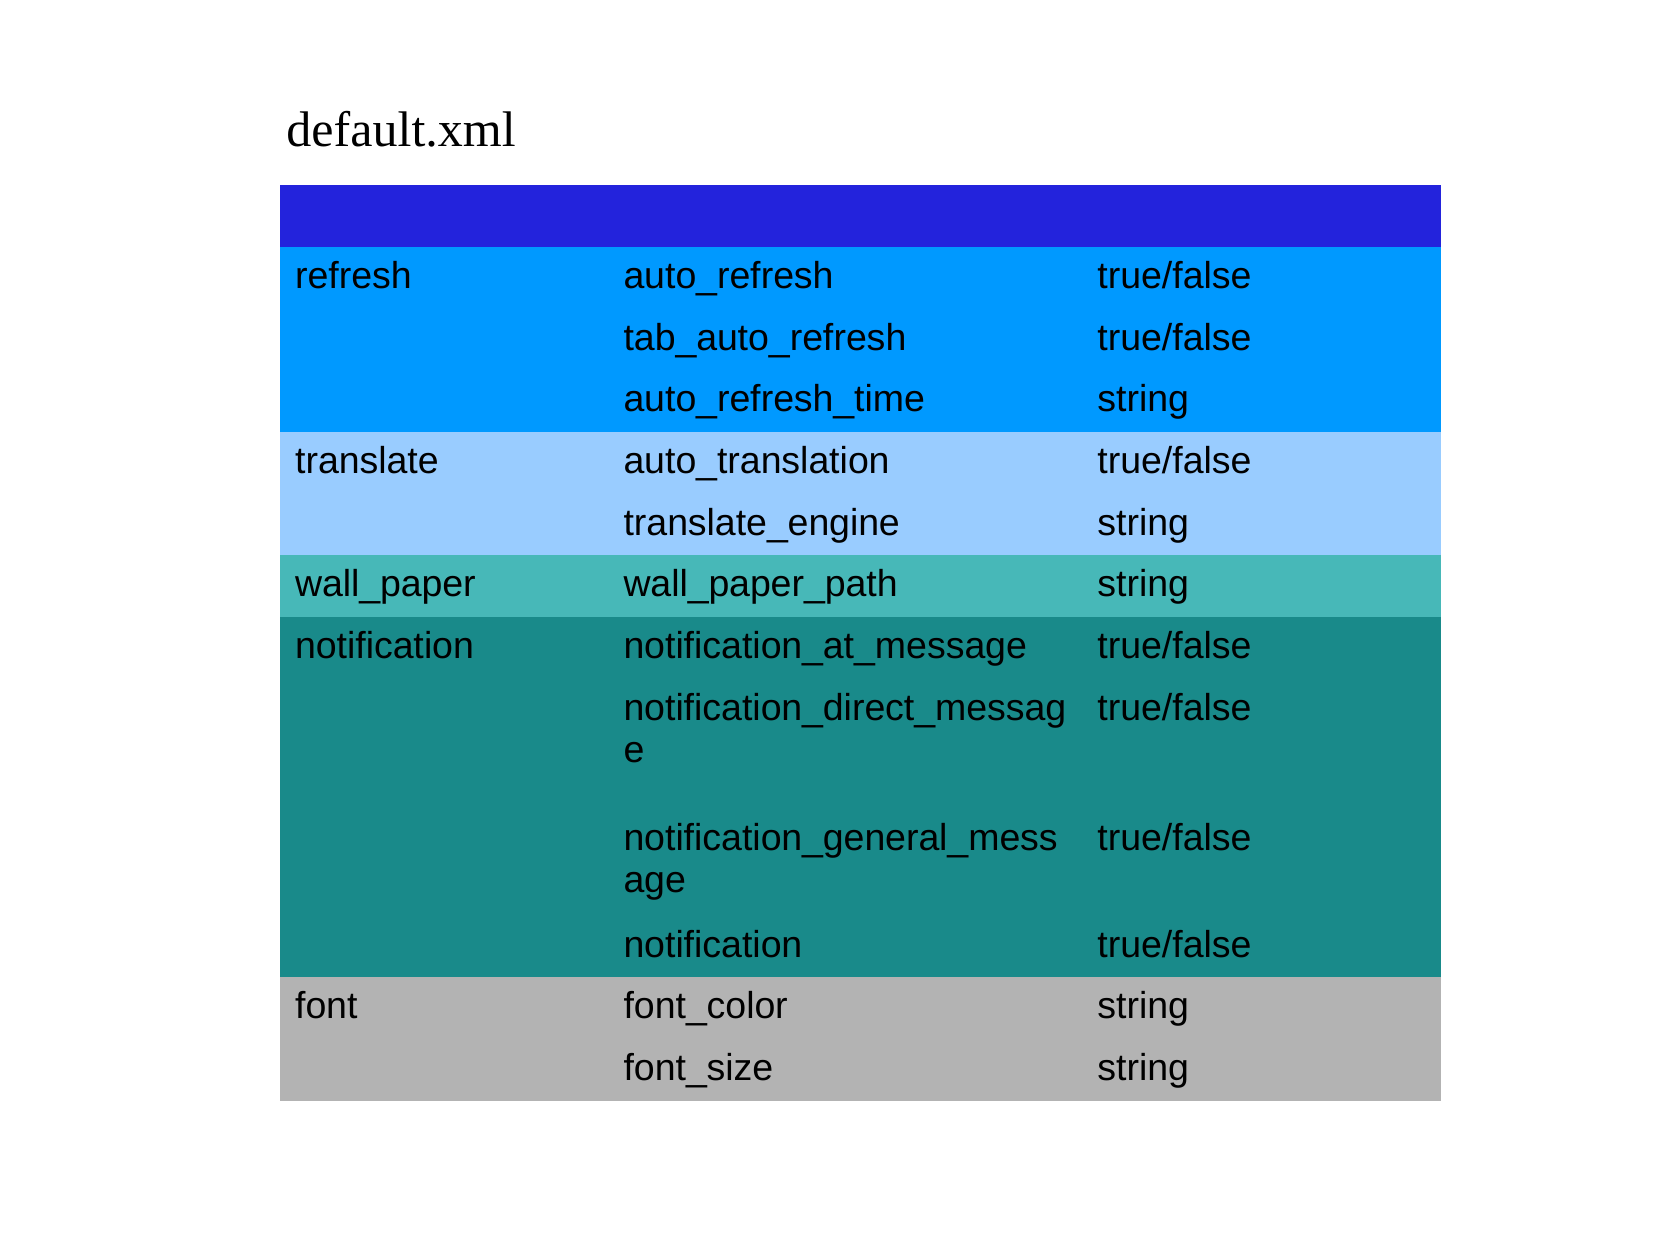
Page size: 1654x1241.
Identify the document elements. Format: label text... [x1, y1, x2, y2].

table_cell true/false [1083, 678, 1441, 809]
table_cell string [1083, 493, 1441, 555]
table_header [609, 185, 1083, 247]
table_cell notification_at_message [609, 617, 1083, 678]
table_cell string [1083, 555, 1441, 617]
table_cell translate [280, 432, 609, 555]
table_cell translate_engine [609, 493, 1083, 555]
table_cell auto_translation [609, 432, 1083, 493]
table_cell refresh [280, 247, 609, 432]
table_cell true/false [1083, 617, 1441, 678]
table_cell string [1083, 977, 1441, 1039]
table_cell string [1083, 1039, 1441, 1101]
table_cell true/false [1083, 309, 1441, 370]
table_header [280, 185, 609, 247]
table_cell string [1083, 370, 1441, 432]
table_cell tab_auto_refresh [609, 309, 1083, 370]
table_header [1083, 185, 1441, 247]
table_cell wall_paper [280, 555, 609, 617]
table_cell notification_direct_message [609, 678, 1083, 809]
table_cell true/false [1083, 432, 1441, 493]
table_cell wall_paper_path [609, 555, 1083, 617]
table_cell font [280, 977, 609, 1101]
table_cell font_size [609, 1039, 1083, 1101]
table_cell notification [280, 617, 609, 977]
table_cell auto_refresh_time [609, 370, 1083, 432]
table_cell auto_refresh [609, 247, 1083, 309]
table_cell true/false [1083, 247, 1441, 309]
table_cell notification [609, 916, 1083, 977]
table_cell true/false [1083, 916, 1441, 977]
table_cell font_color [609, 977, 1083, 1039]
table_cell true/false [1083, 809, 1441, 916]
text_box default.xml [271, 94, 804, 162]
table_cell notification_general_message [609, 809, 1083, 916]
